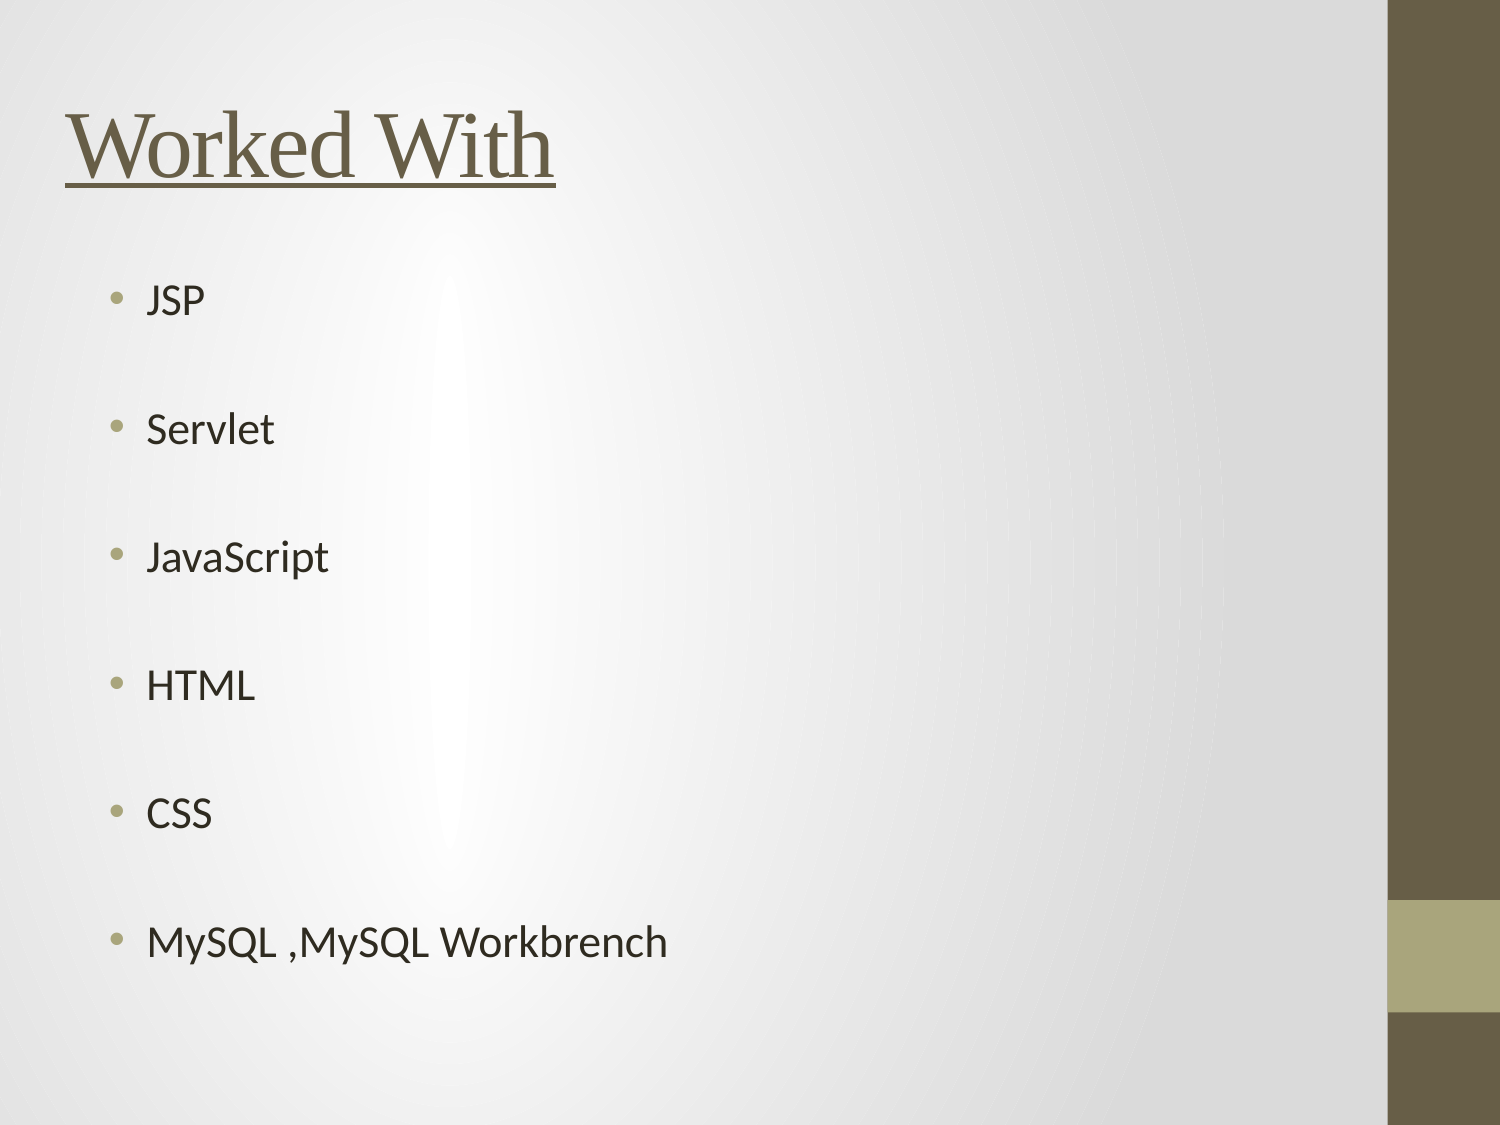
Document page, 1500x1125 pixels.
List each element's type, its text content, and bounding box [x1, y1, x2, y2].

list JSP Servlet JavaScript HTML CSS MySQL ,MySQL Workbrench [75, 262, 1325, 1050]
title Worked With [50, 45, 1325, 233]
